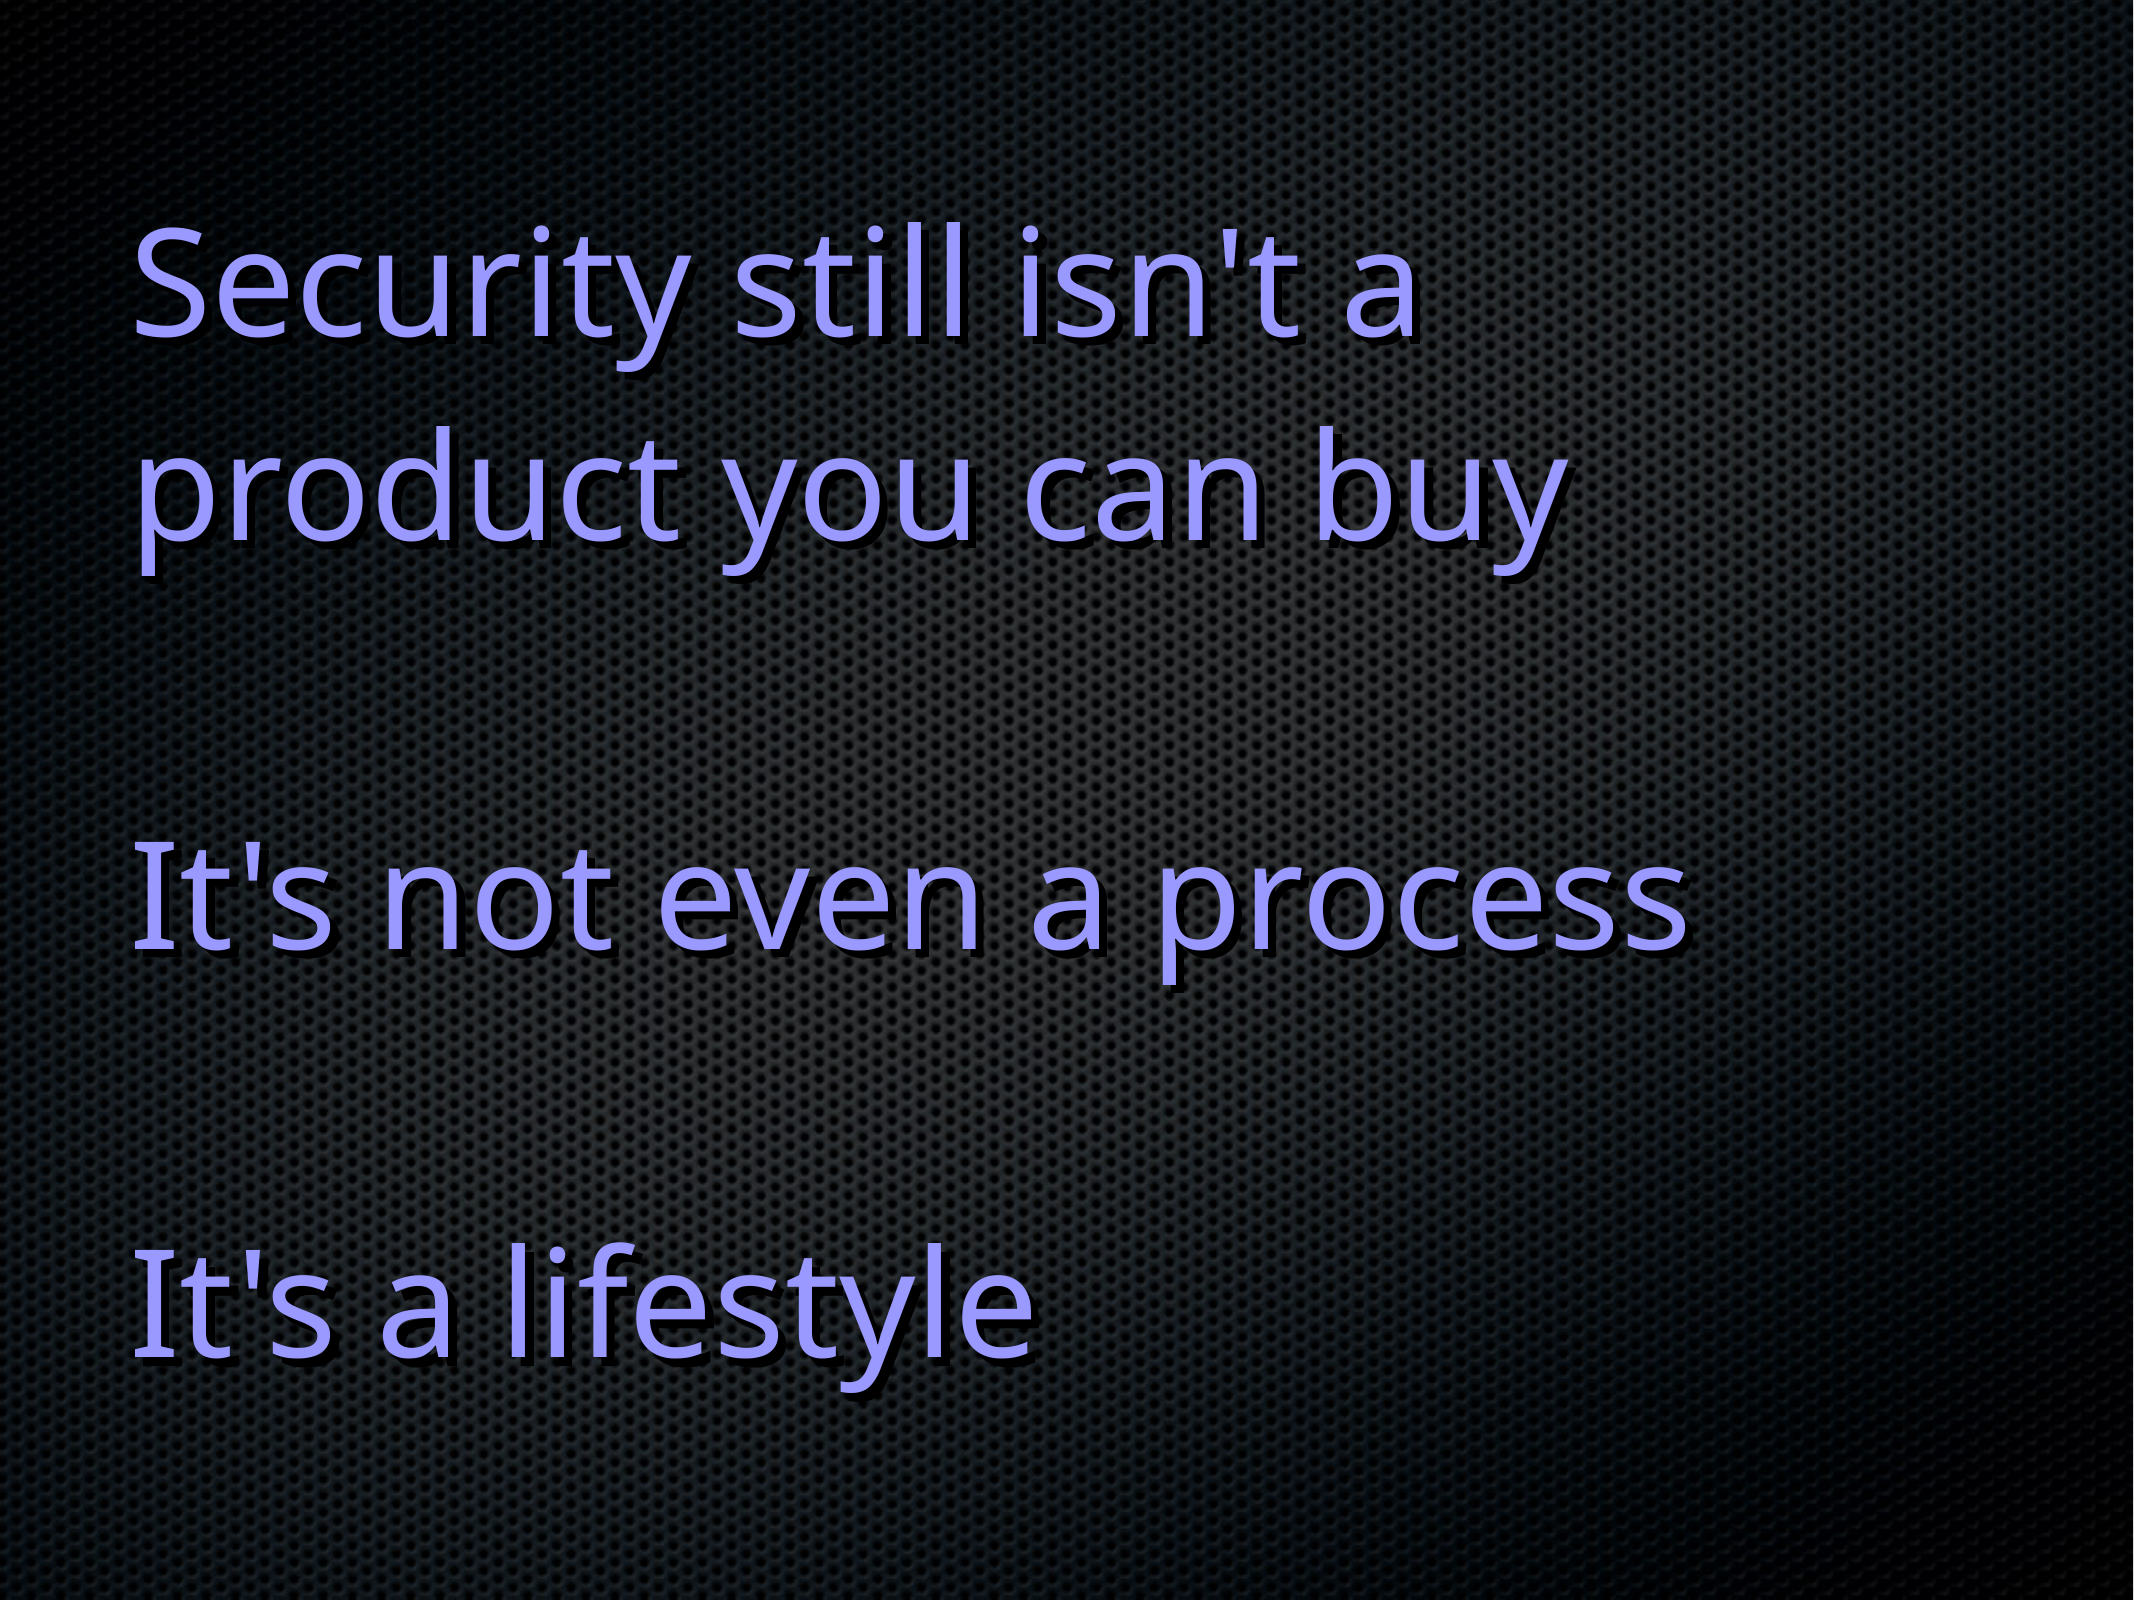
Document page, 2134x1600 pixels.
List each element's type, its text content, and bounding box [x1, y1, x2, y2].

title Security still isn't a product you can buy It's not even a process It's a lifestyle [129, 41, 2005, 1537]
picture [0, 0, 2134, 1600]
